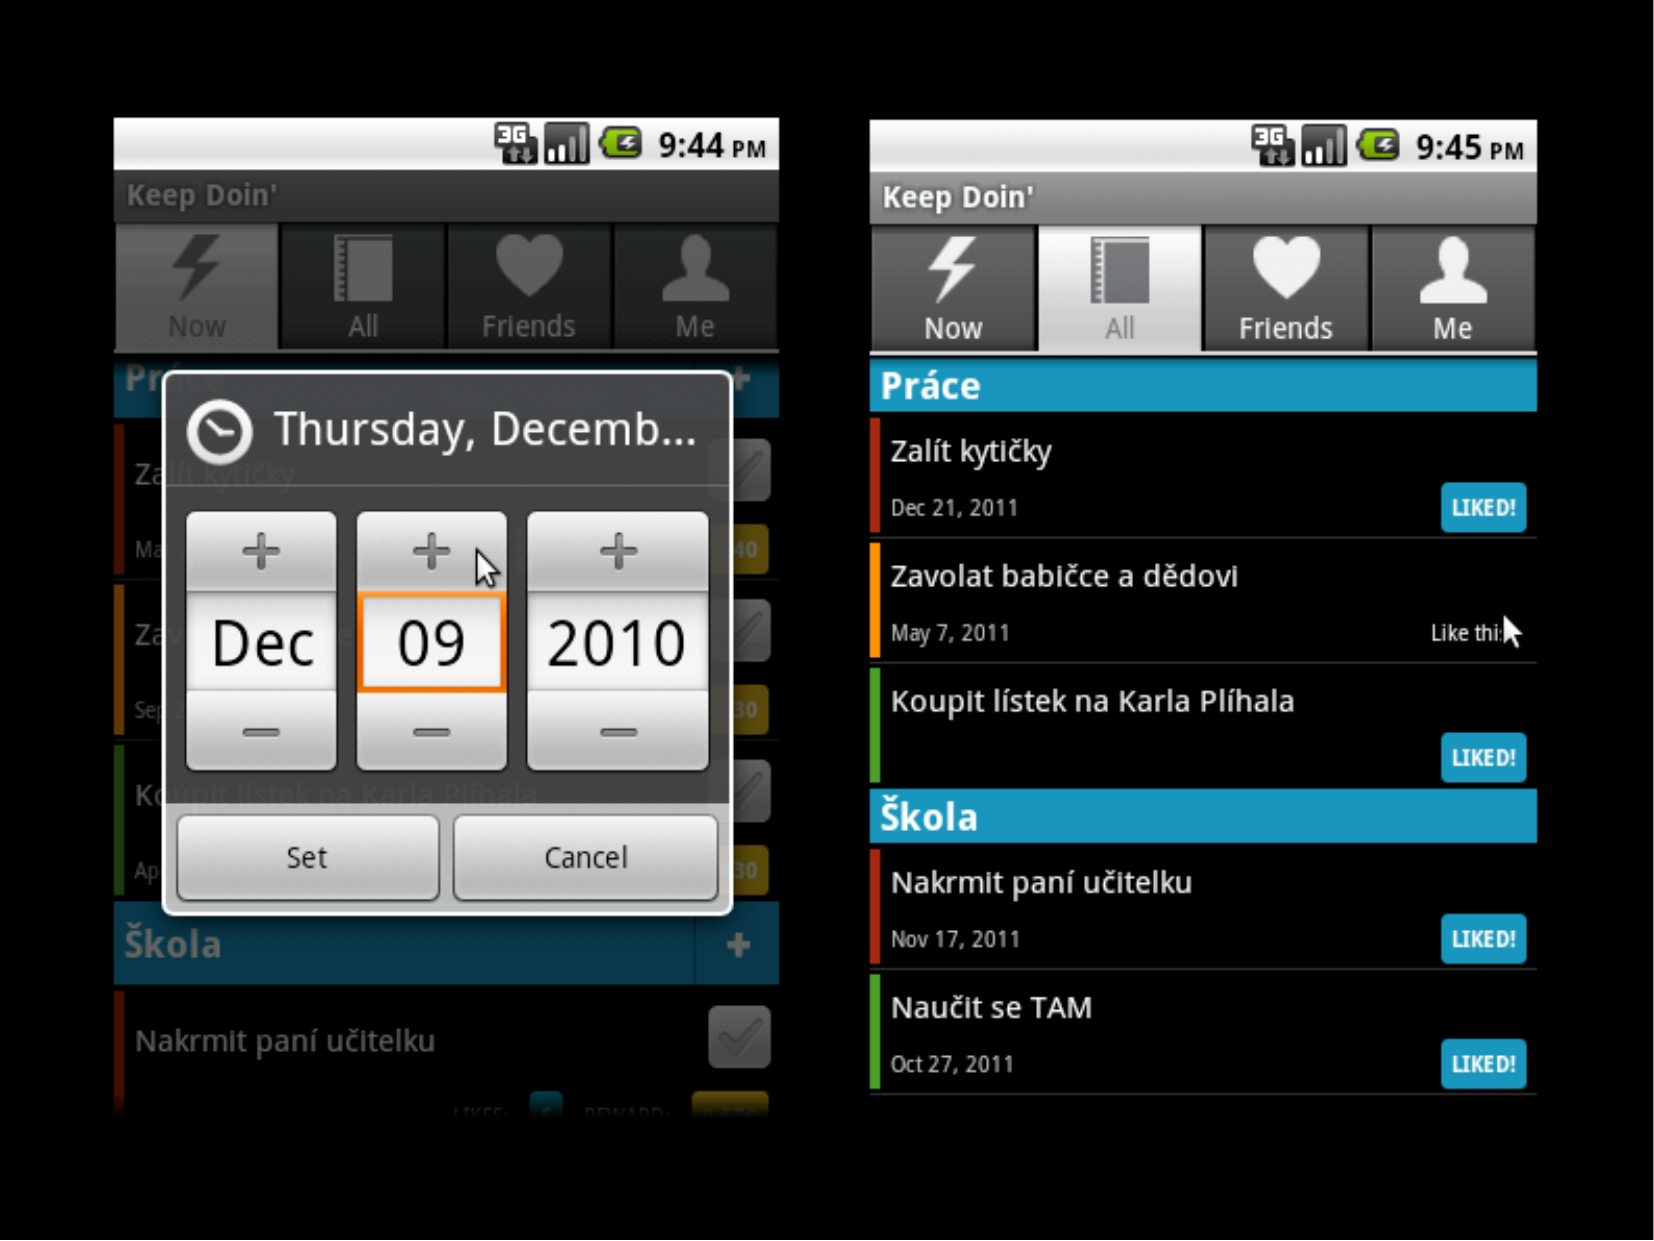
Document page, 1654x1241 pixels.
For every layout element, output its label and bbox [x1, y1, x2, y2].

picture [862, 112, 1546, 1129]
picture [106, 112, 788, 1127]
